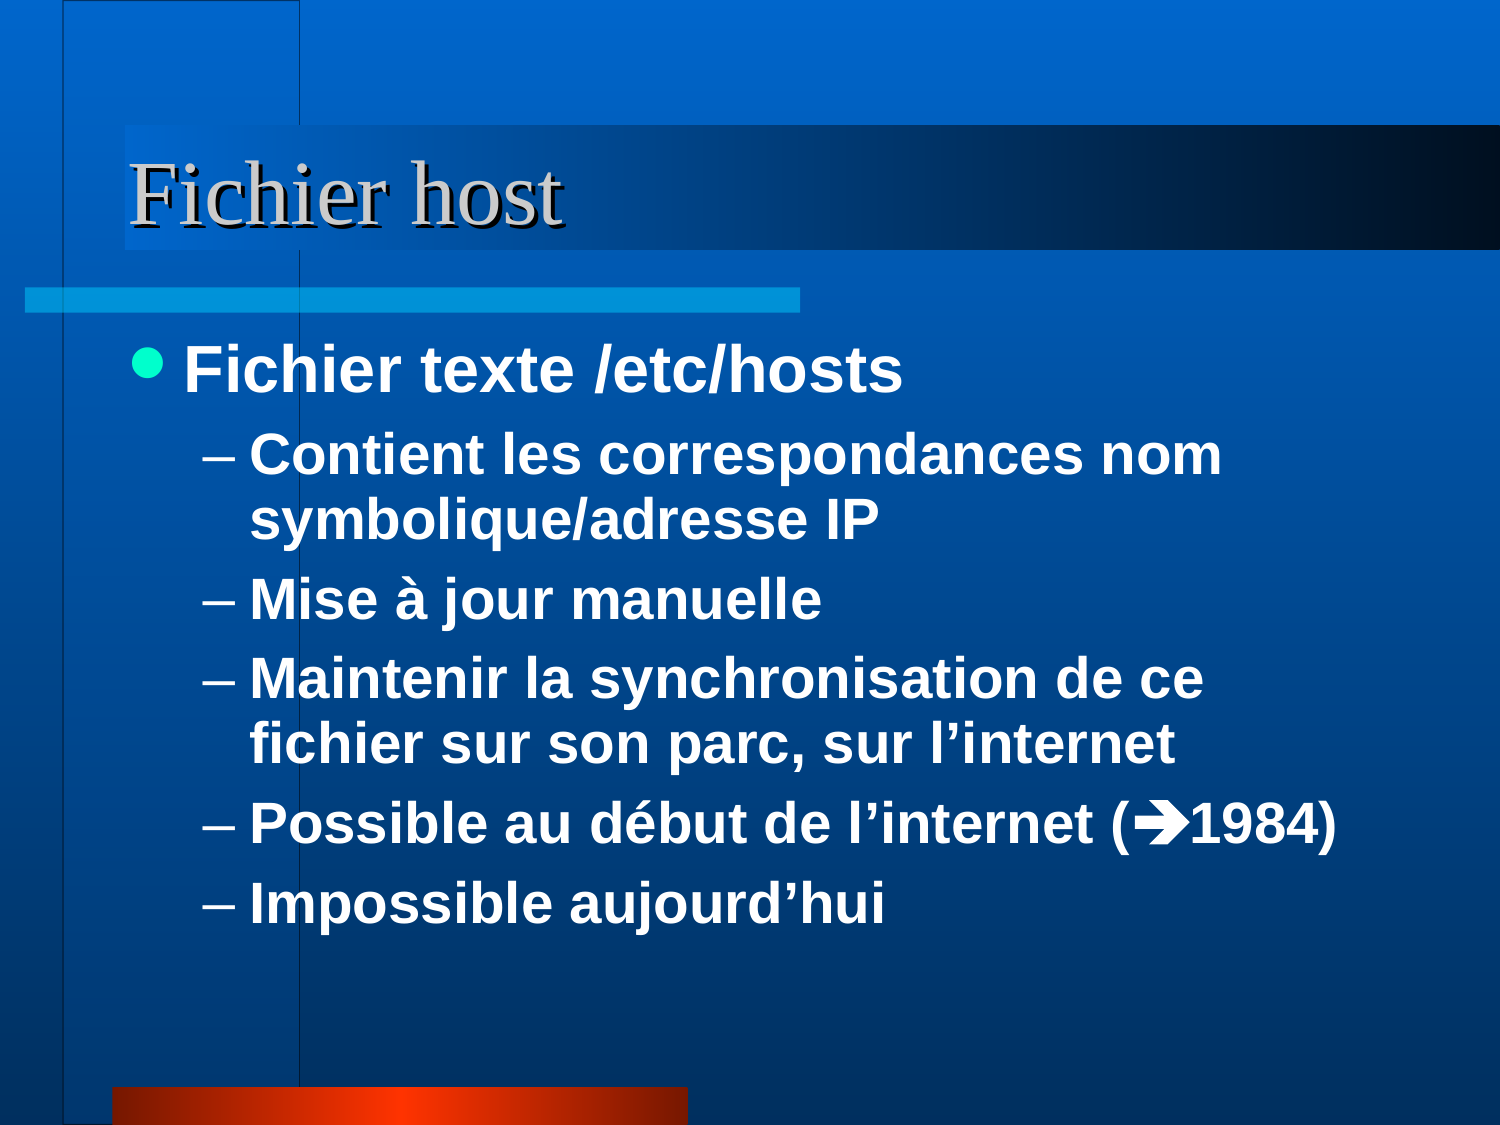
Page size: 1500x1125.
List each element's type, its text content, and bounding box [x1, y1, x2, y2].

title Fichier host [112, 99, 1388, 288]
list Fichier texte /etc/hosts Contient les correspondances nom symbolique/adresse IP Mise à jour manuelle Maintenir la synchronisation de ce fichier sur son parc, sur l’internet Possible au début de l’internet (1984) Impossible aujourd’hui [112, 324, 1388, 1001]
